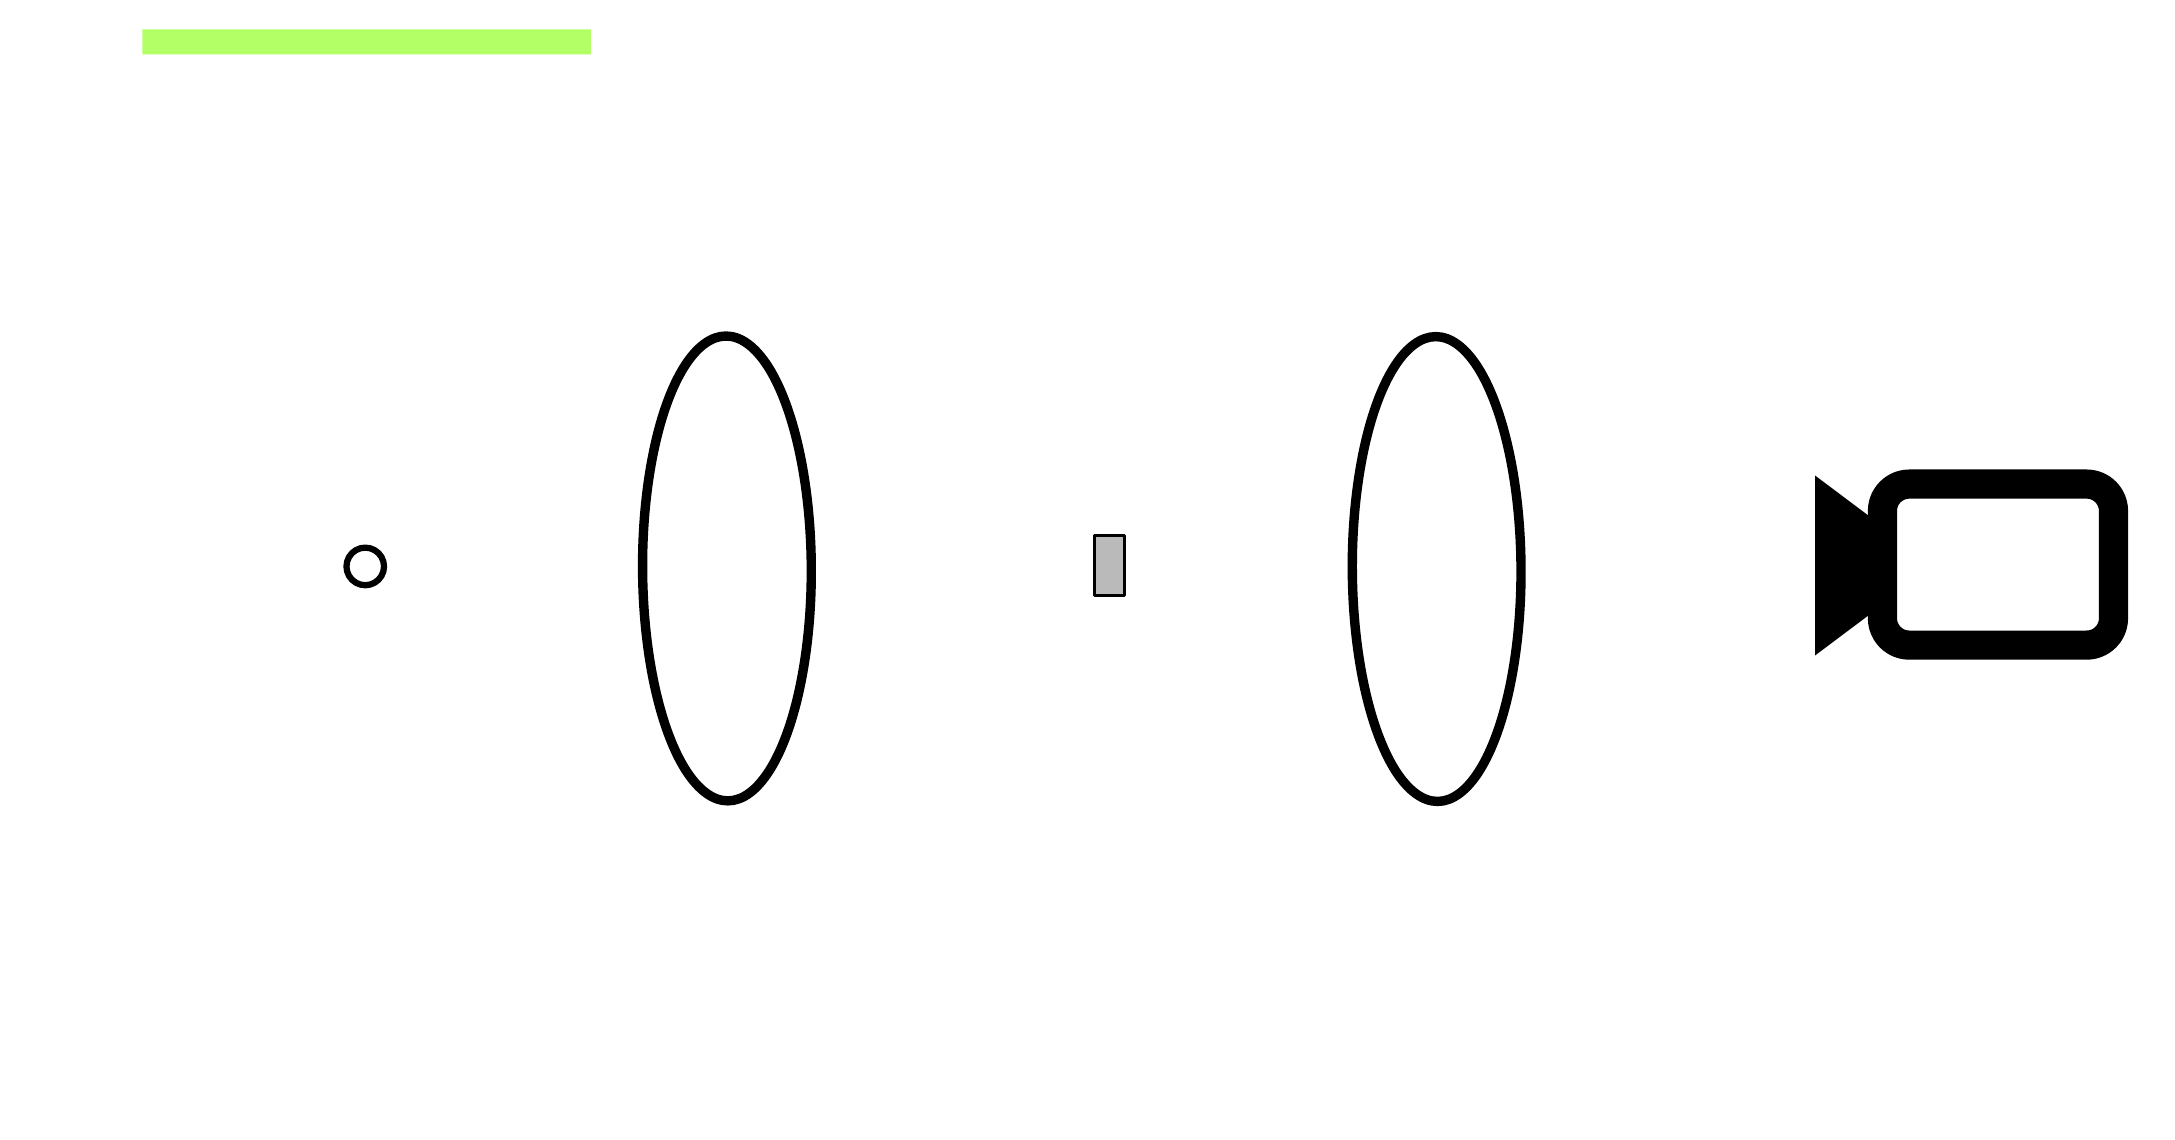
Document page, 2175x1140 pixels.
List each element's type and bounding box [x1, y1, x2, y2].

text_box [1094, 535, 1125, 596]
text_box [1352, 336, 1522, 802]
text_box [1815, 475, 1876, 656]
text_box [1882, 484, 2114, 646]
text_box [642, 336, 812, 801]
